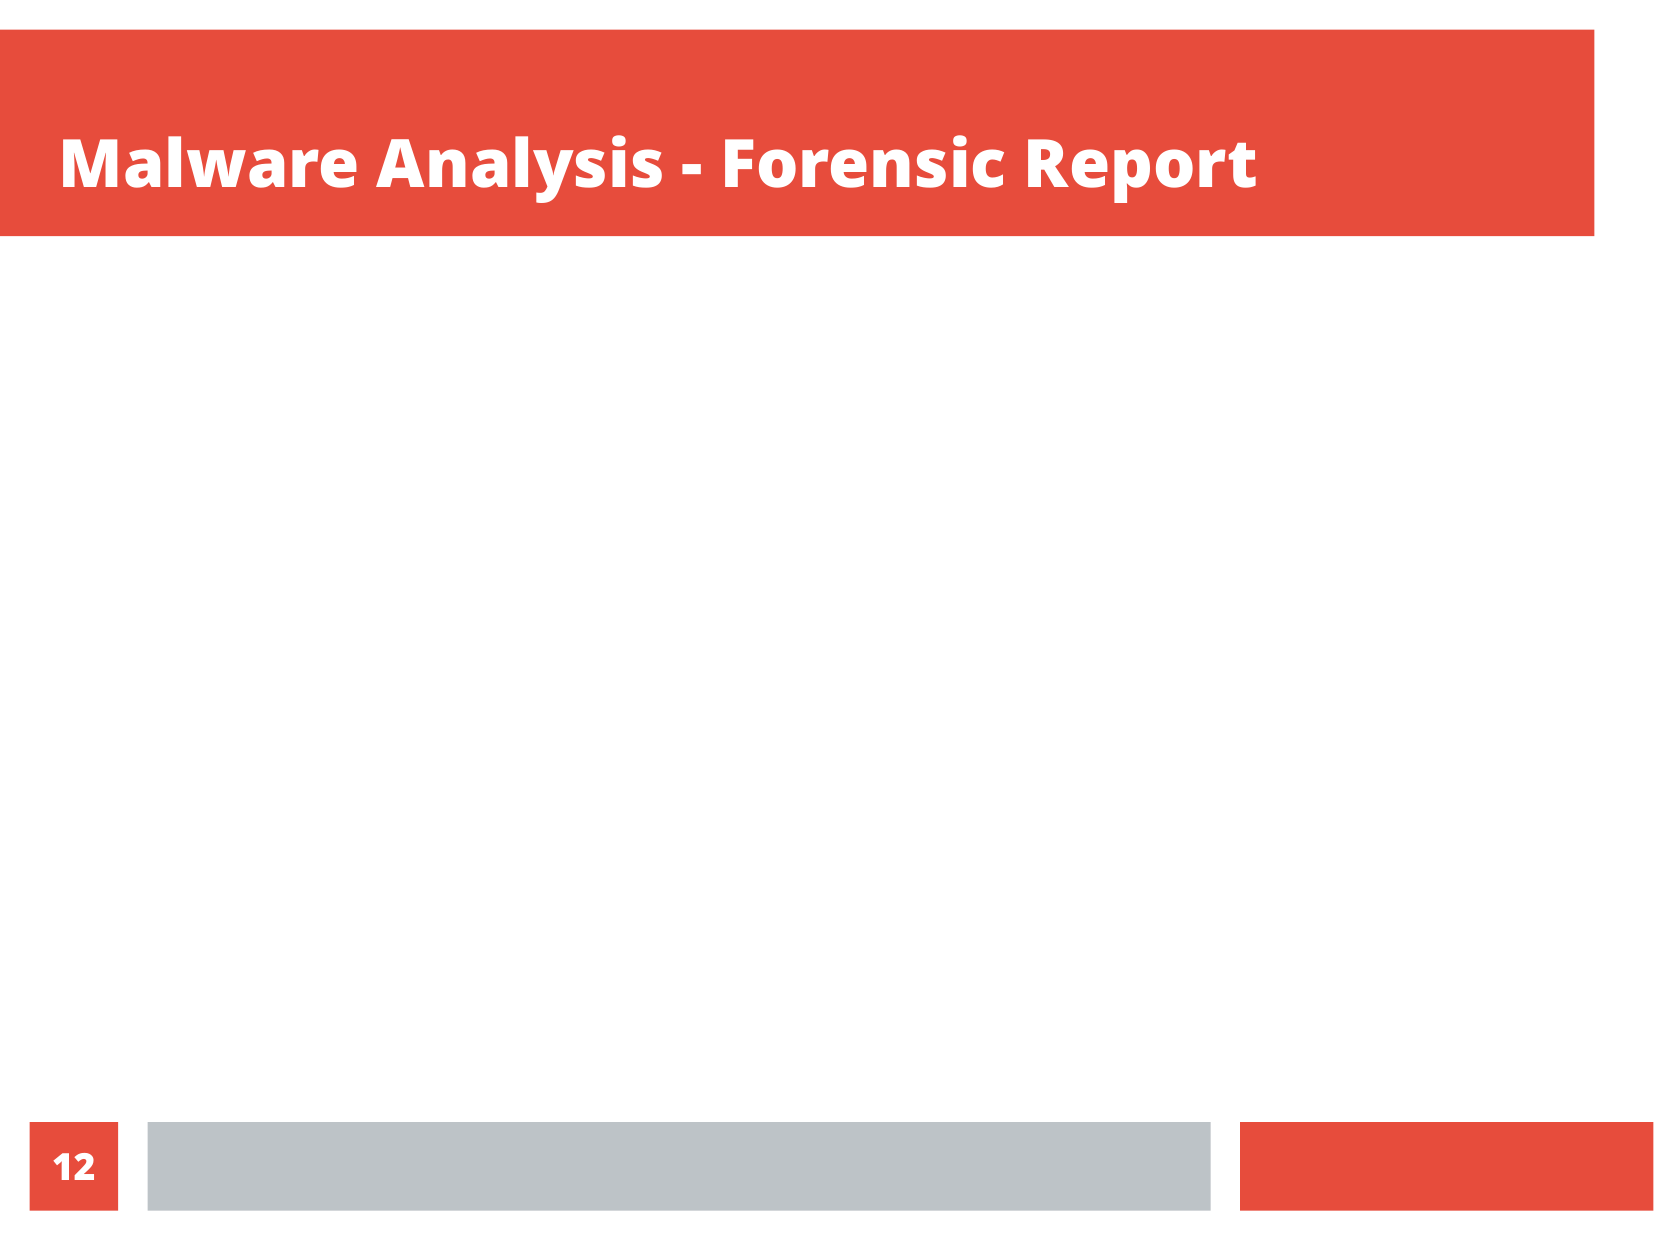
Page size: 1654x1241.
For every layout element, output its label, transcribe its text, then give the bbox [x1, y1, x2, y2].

title Malware Analysis - Forensic Report [59, 59, 1595, 207]
